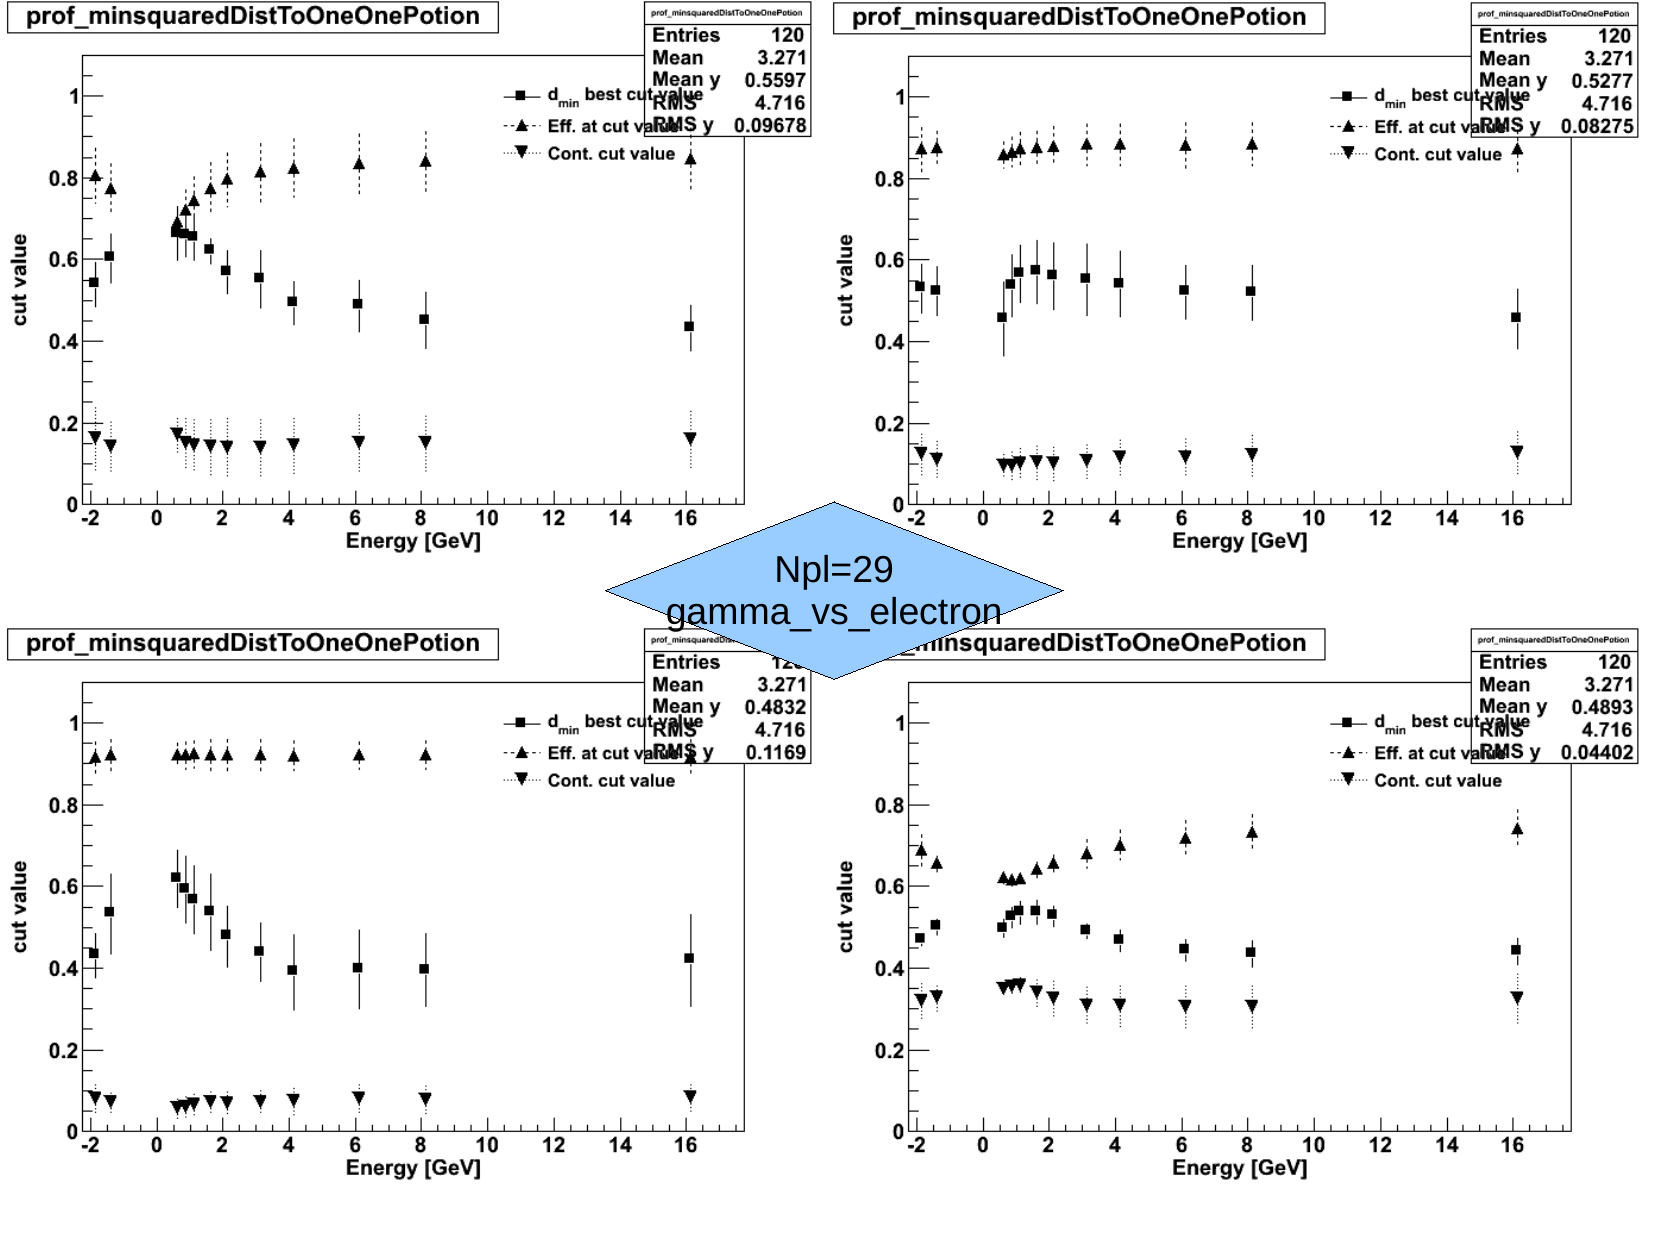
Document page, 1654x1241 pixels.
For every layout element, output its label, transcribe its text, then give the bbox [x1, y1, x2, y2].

picture [0, 626, 1654, 1188]
picture [0, 0, 1654, 562]
text_box Npl=29 gamma_vs_electron [605, 501, 1064, 680]
